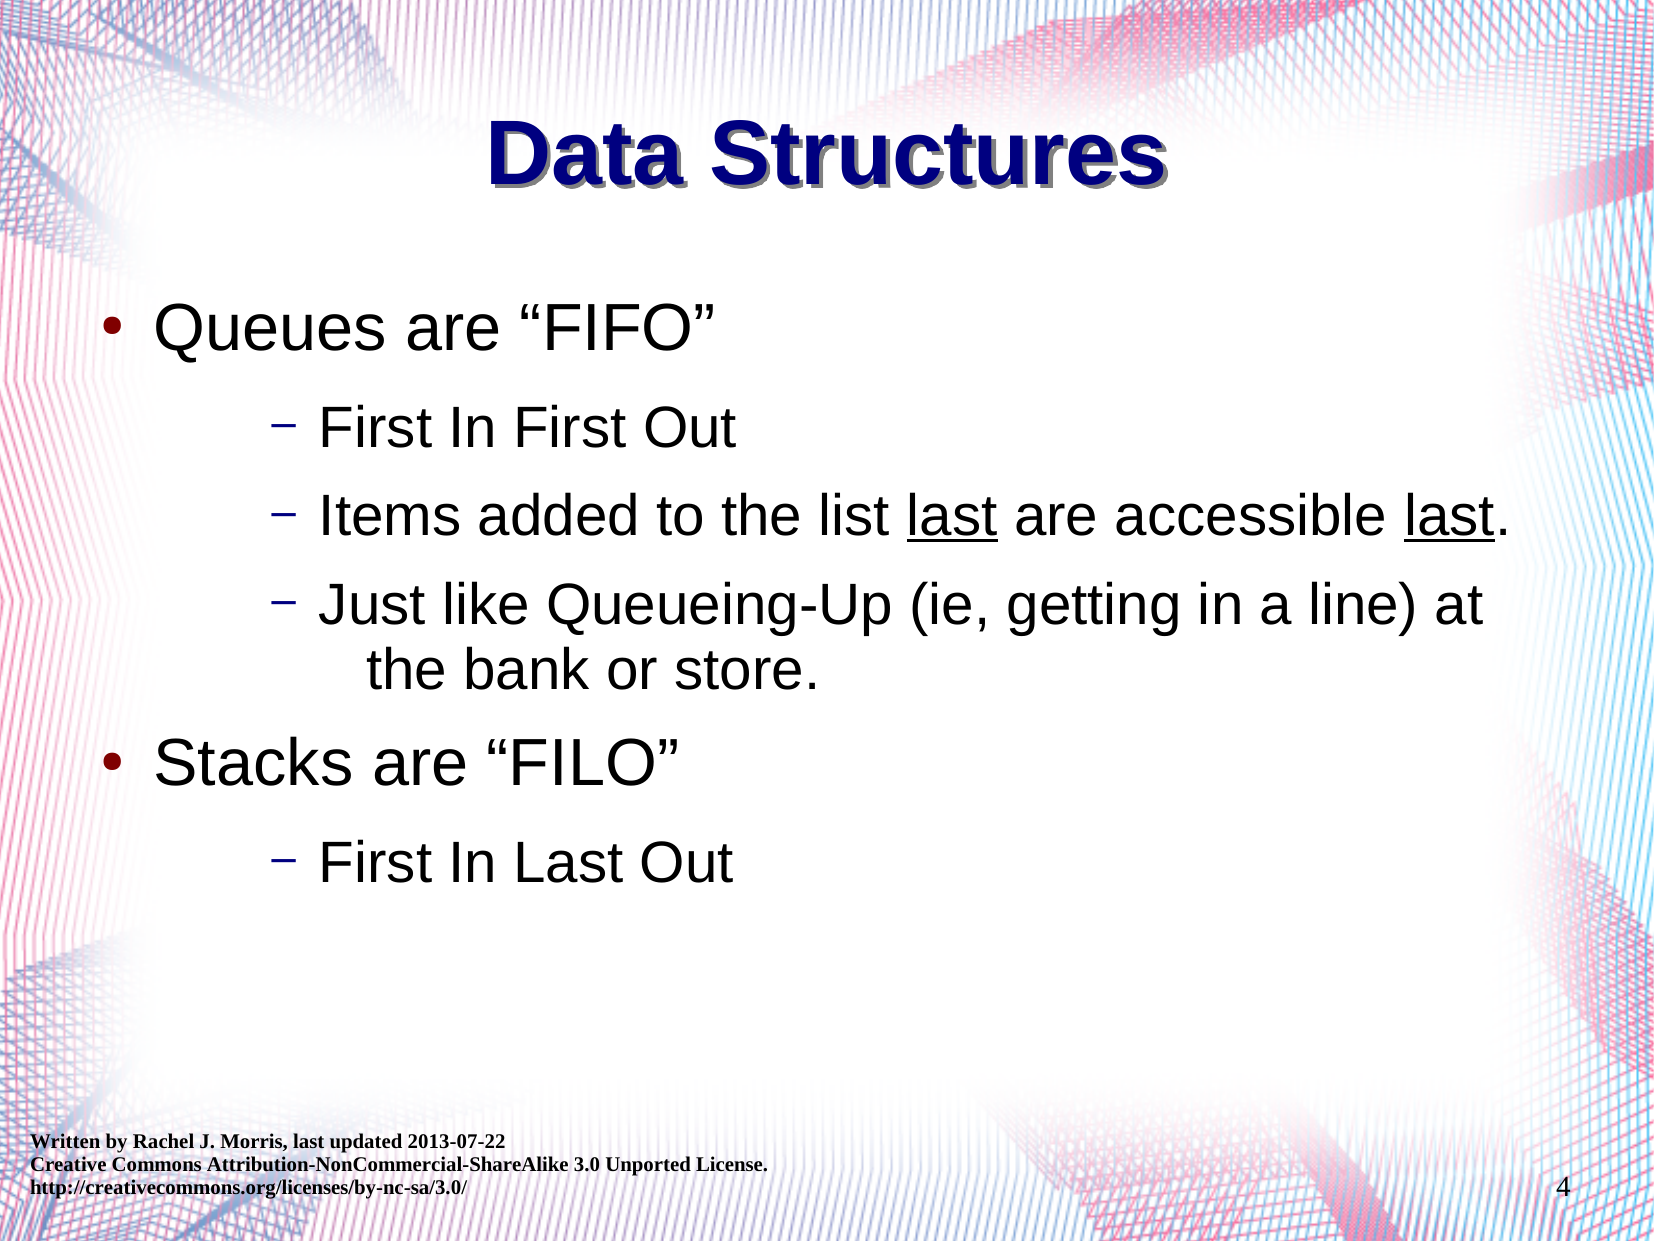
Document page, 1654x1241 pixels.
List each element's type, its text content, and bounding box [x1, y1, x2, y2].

list Queues are “FIFO” First In First Out Items added to the list last are accessible last. Just like Queueing-Up (ie, getting in a line) at the bank or store. Stacks are “FILO” First In Last Out [82, 290, 1571, 1010]
title Data Structures [82, 49, 1571, 257]
picture [0, 0, 1654, 1241]
